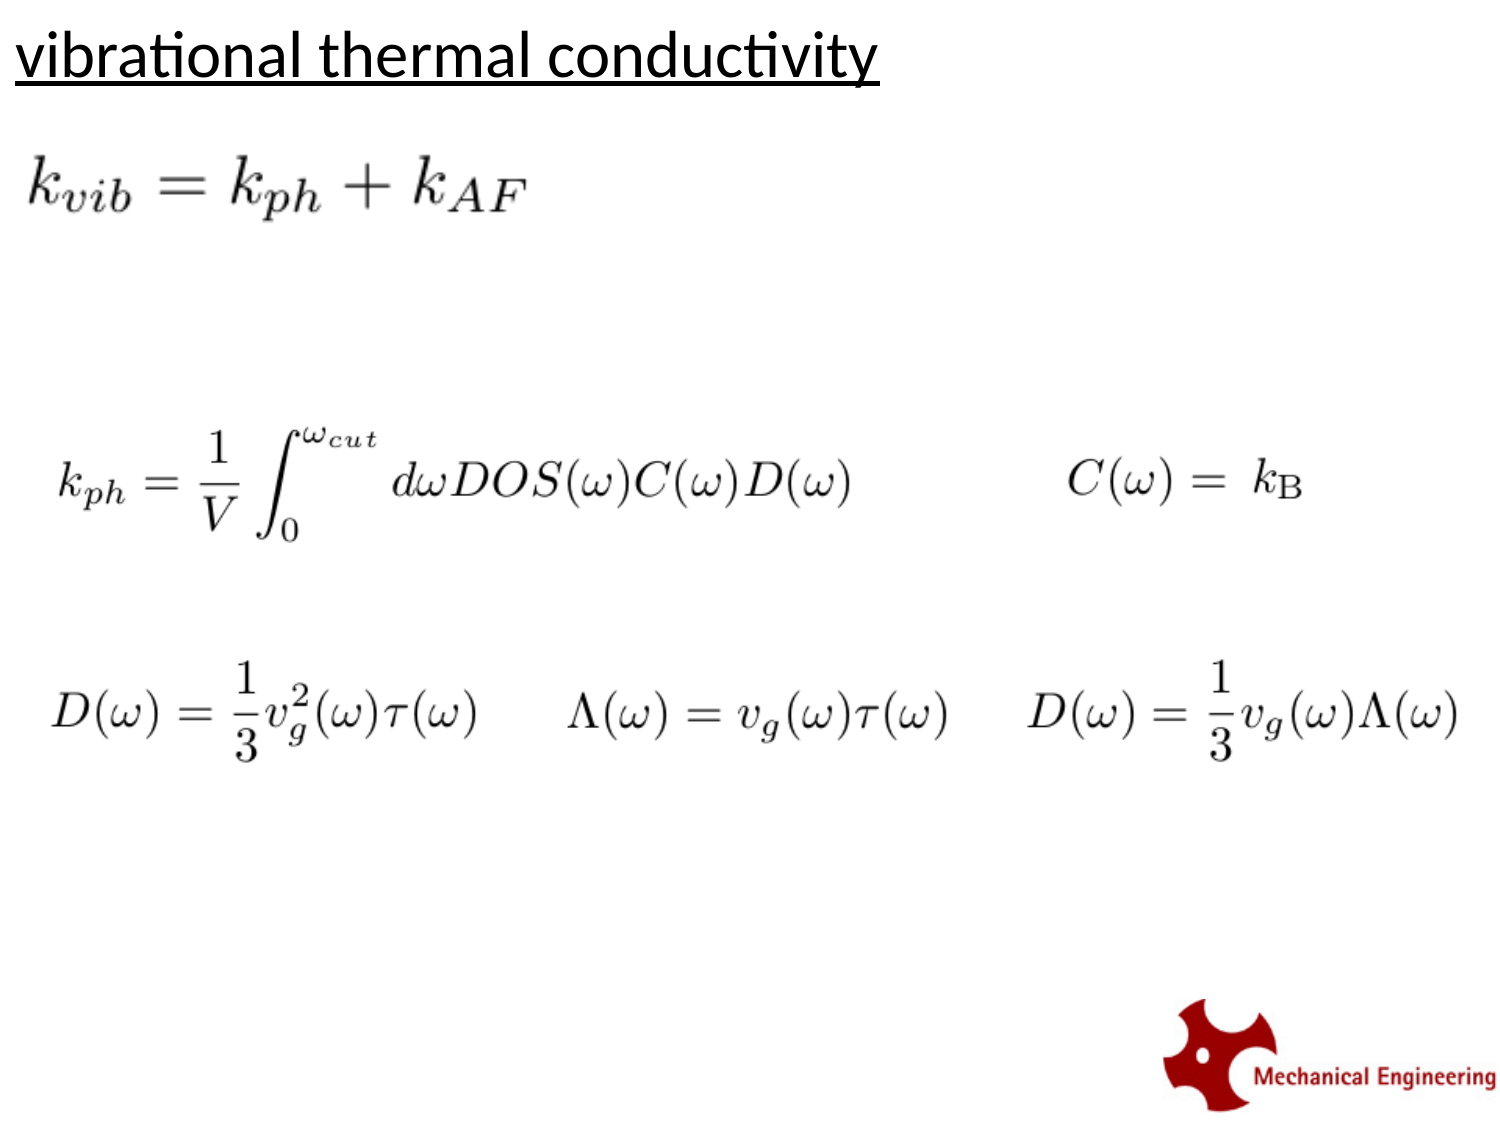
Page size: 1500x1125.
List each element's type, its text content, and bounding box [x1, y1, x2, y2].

picture [1162, 999, 1497, 1113]
picture [42, 645, 488, 777]
picture [2, 123, 535, 245]
title vibrational thermal conductivity [0, 0, 1351, 145]
picture [1018, 644, 1461, 781]
picture [35, 391, 879, 568]
picture [1237, 422, 1339, 507]
picture [557, 668, 951, 758]
picture [1059, 391, 1228, 543]
